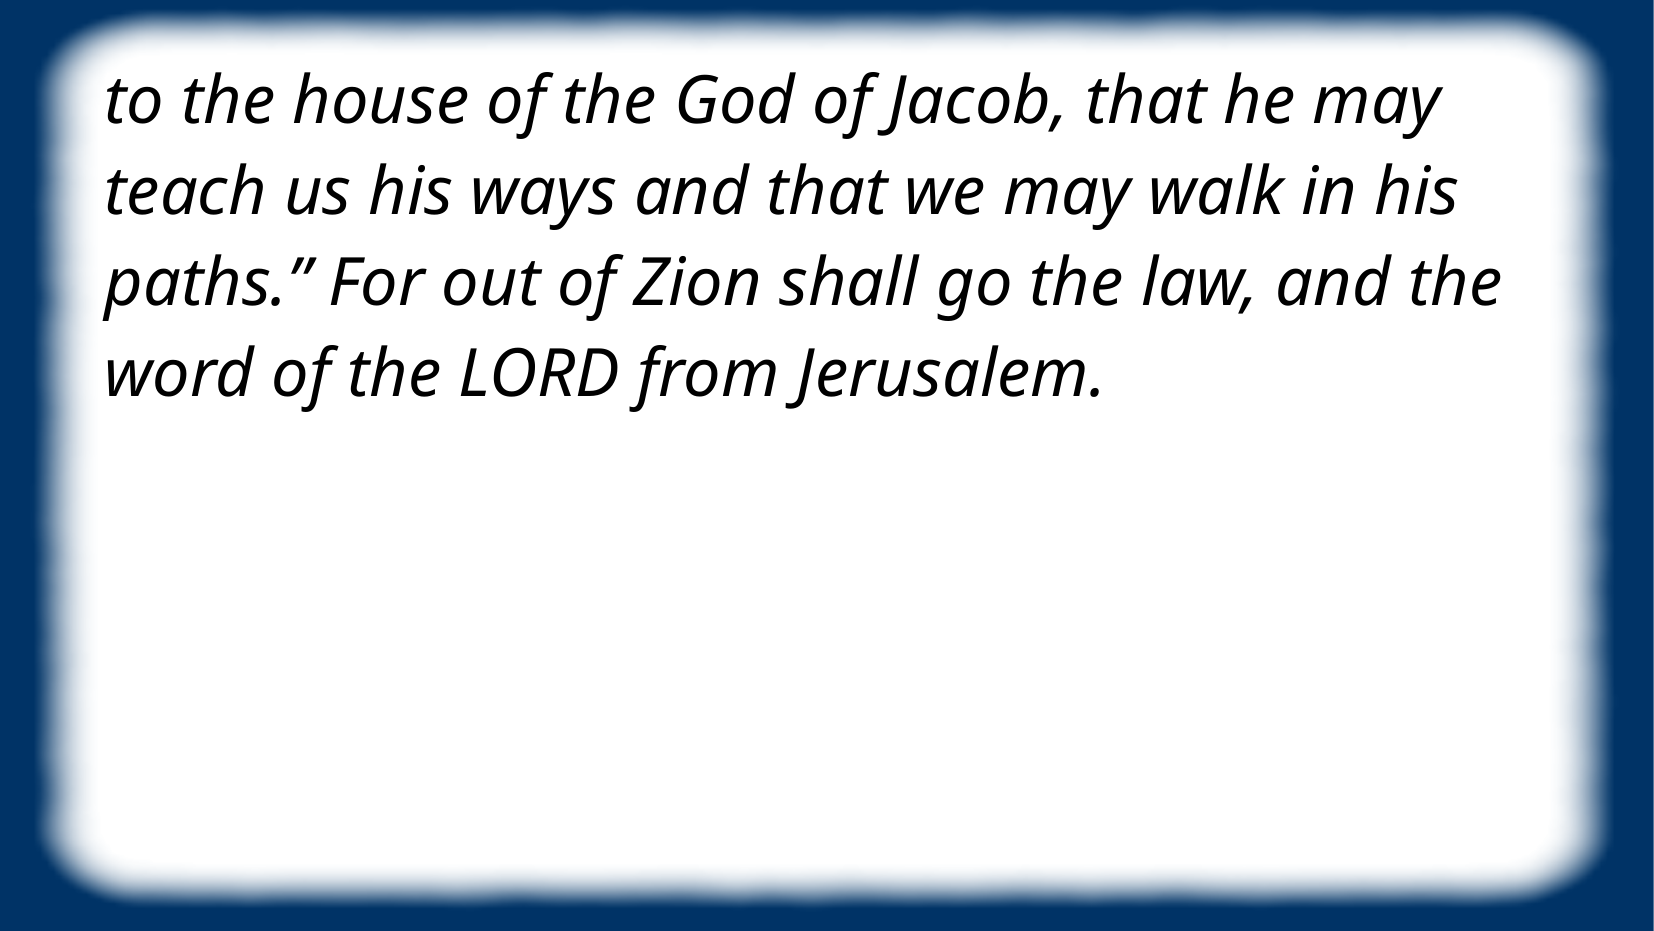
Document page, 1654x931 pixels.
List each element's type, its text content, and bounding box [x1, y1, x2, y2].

picture [0, 0, 1654, 931]
text_box to the house of the God of Jacob, that he may teach us his ways and that we may walk in his paths.” For out of Zion shall go the law, and the word of the LORD from Jerusalem. [90, 45, 1561, 415]
